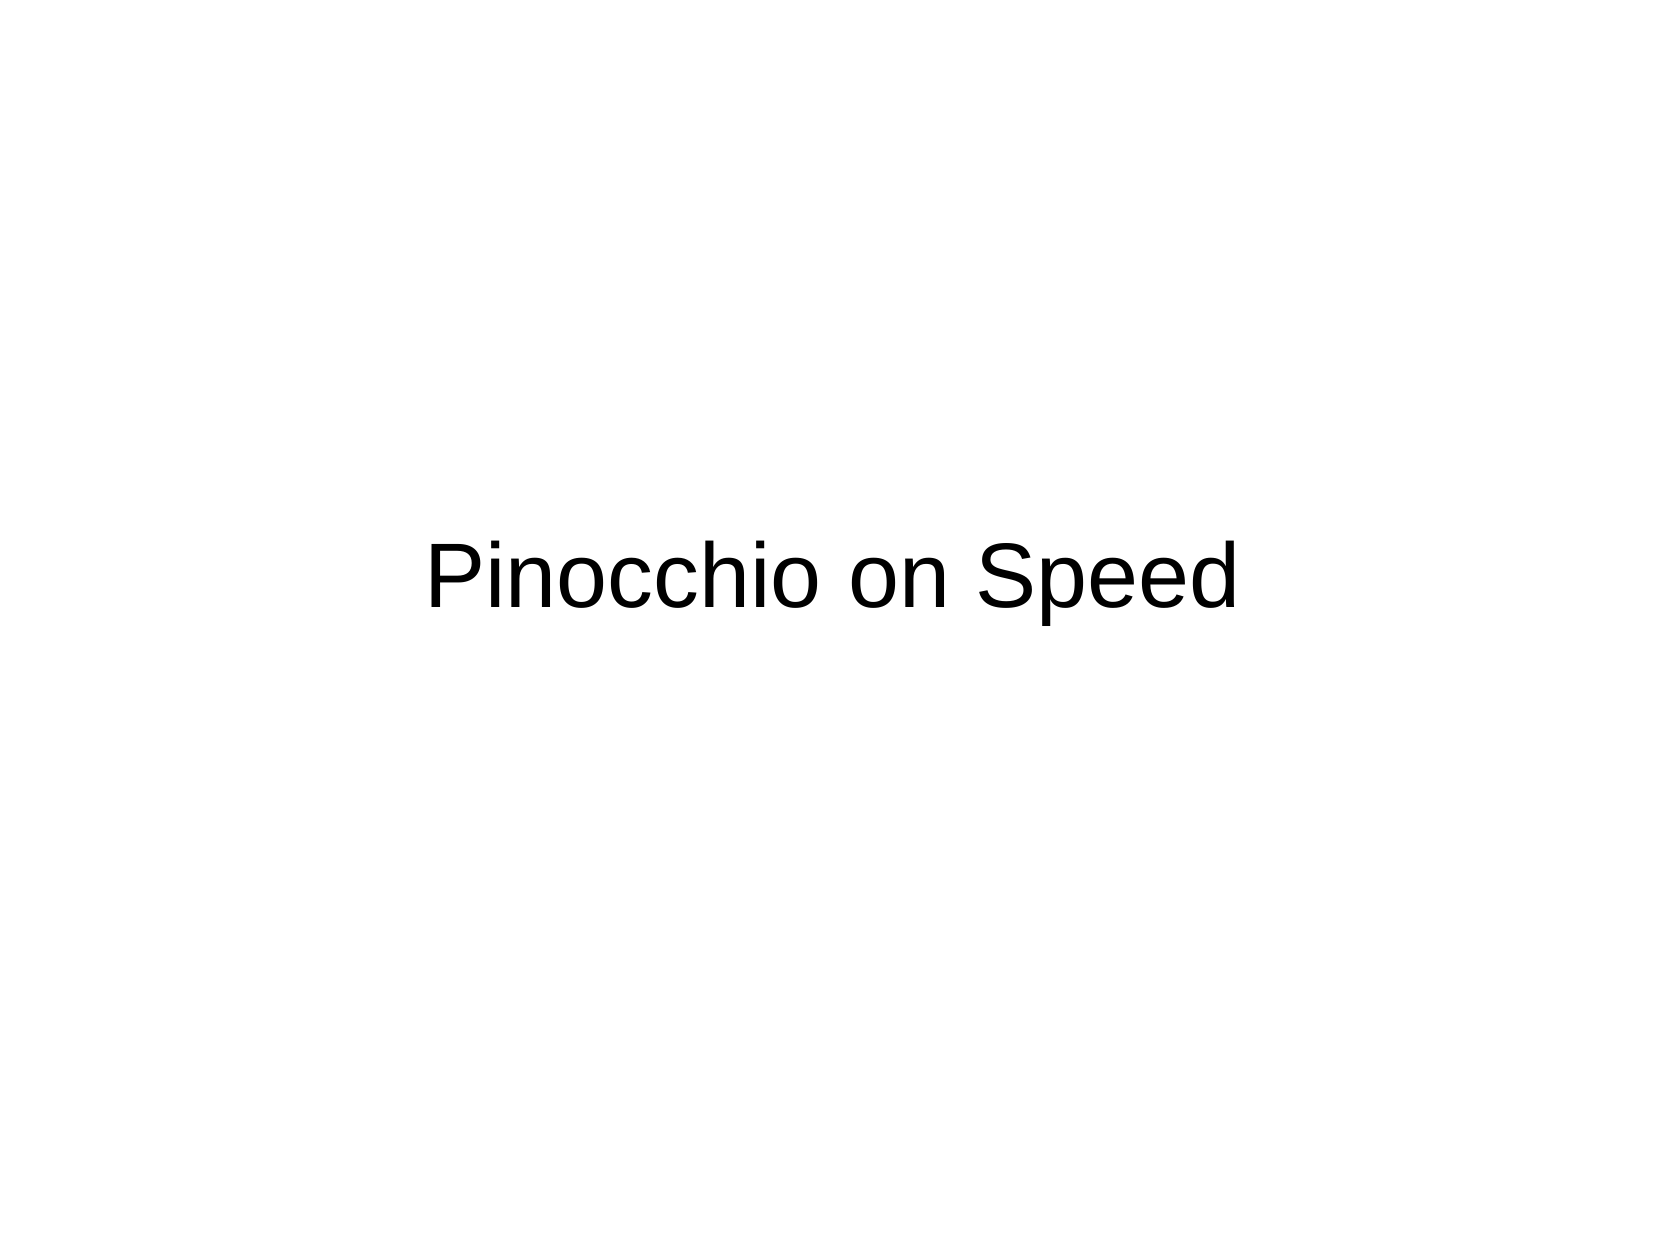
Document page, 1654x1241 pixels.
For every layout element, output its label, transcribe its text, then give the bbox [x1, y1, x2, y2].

title Pinocchio on Speed [88, 472, 1577, 680]
